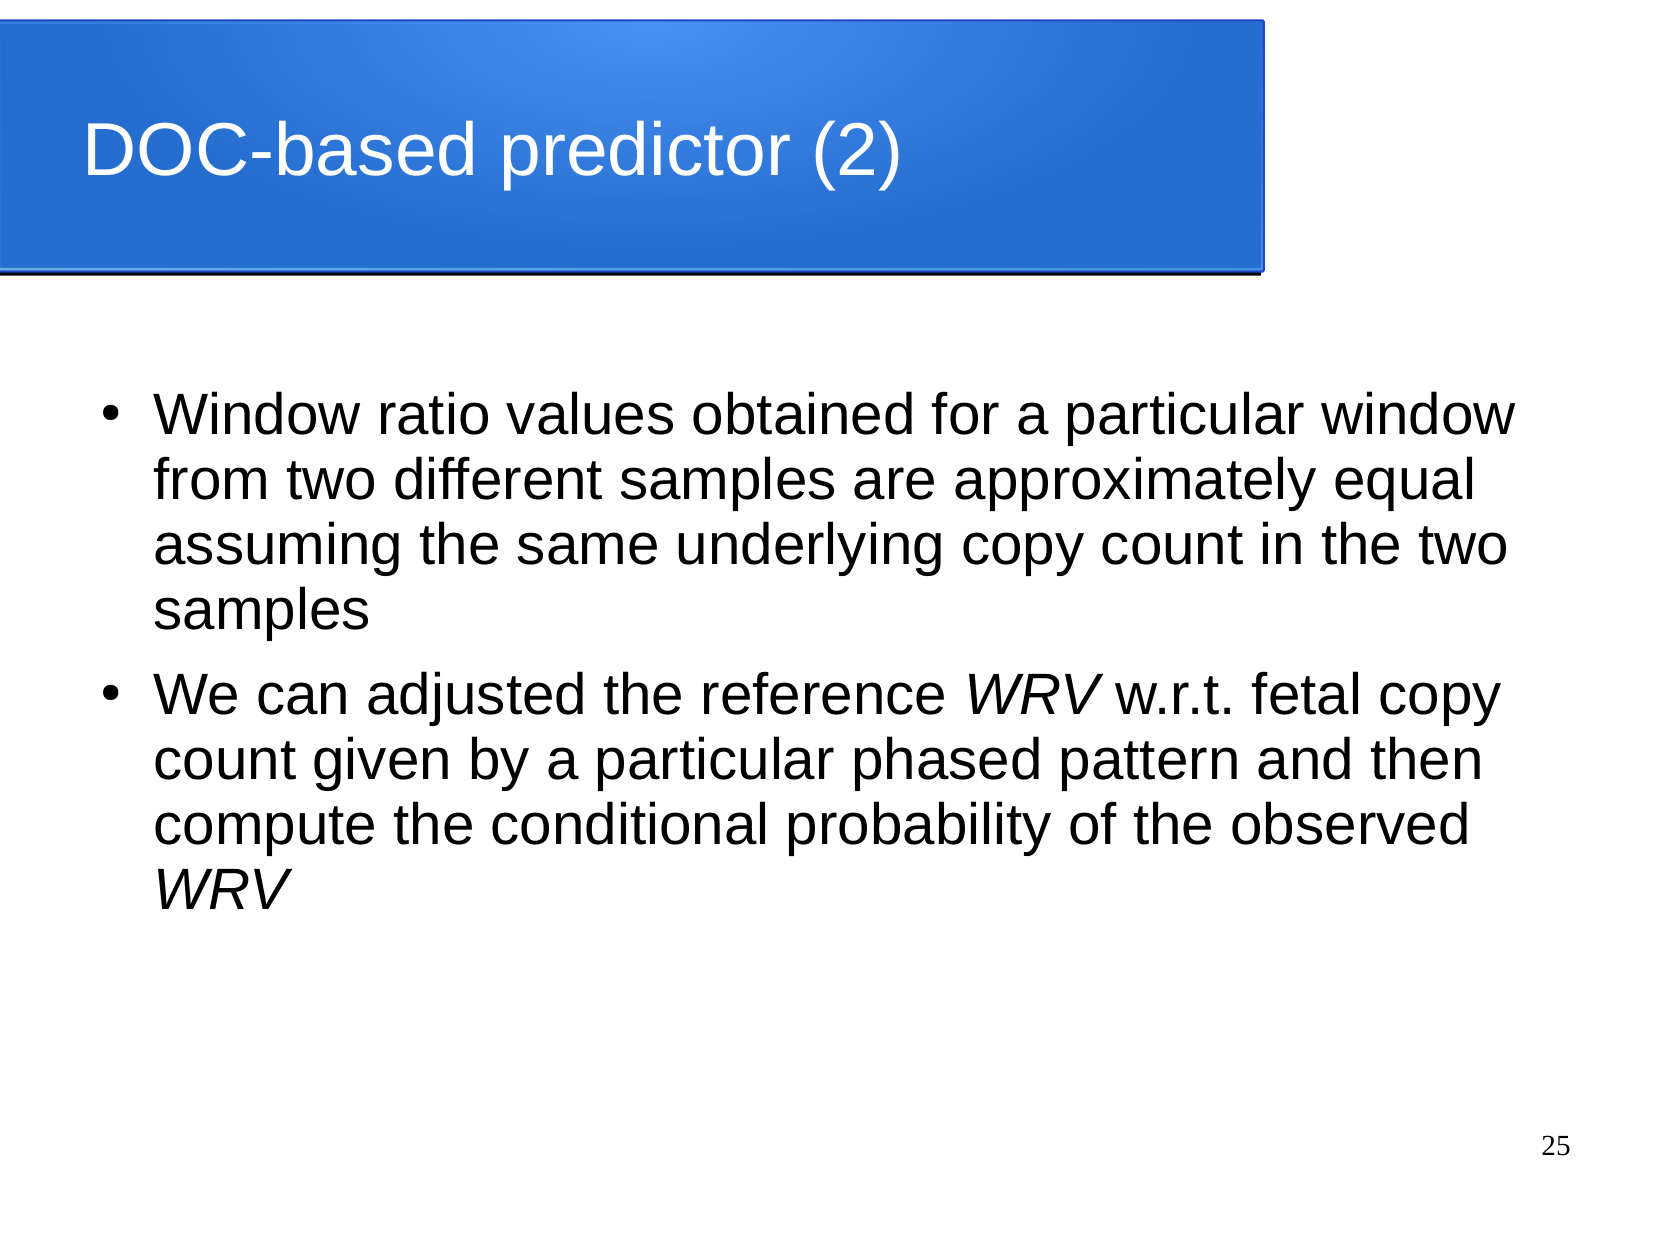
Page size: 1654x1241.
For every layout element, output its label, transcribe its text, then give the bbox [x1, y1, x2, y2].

list Window ratio values obtained for a particular window from two different samples are approximately equal assuming the same underlying copy count in the two samples We can adjusted the reference WRV w.r.t. fetal copy count given by a particular phased pattern and then compute the conditional probability of the observed WRV [82, 381, 1571, 1102]
title DOC-based predictor (2) [82, 47, 1235, 252]
